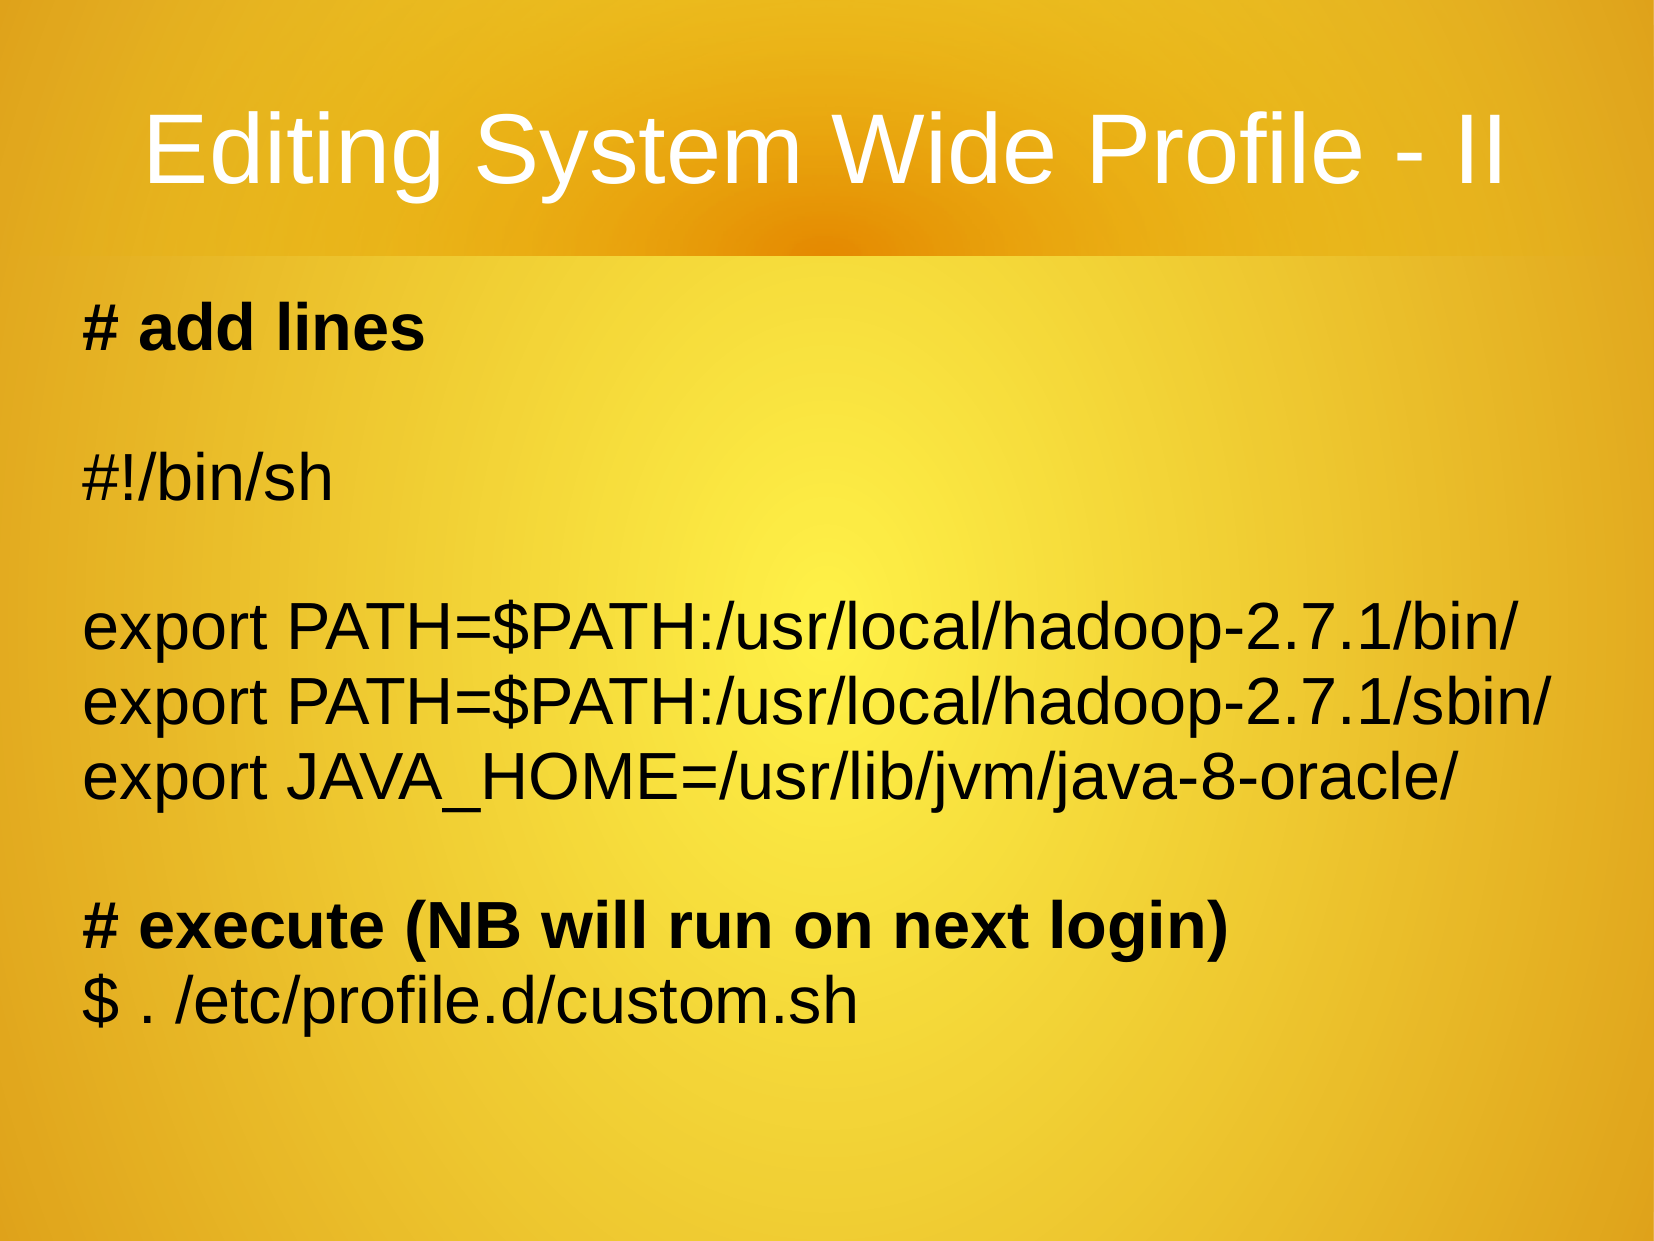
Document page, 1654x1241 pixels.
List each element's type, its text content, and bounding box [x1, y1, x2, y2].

title Editing System Wide Profile - II [82, 47, 1571, 252]
subtitle # add lines #!/bin/sh export PATH=$PATH:/usr/local/hadoop-2.7.1/bin/ export PATH=$PATH:/usr/local/hadoop-2.7.1/sbin/ export JAVA_HOME=/usr/lib/jvm/java-8-oracle/ # execute (NB will run on next login) $ . /etc/profile.d/custom.sh [82, 290, 1571, 1188]
